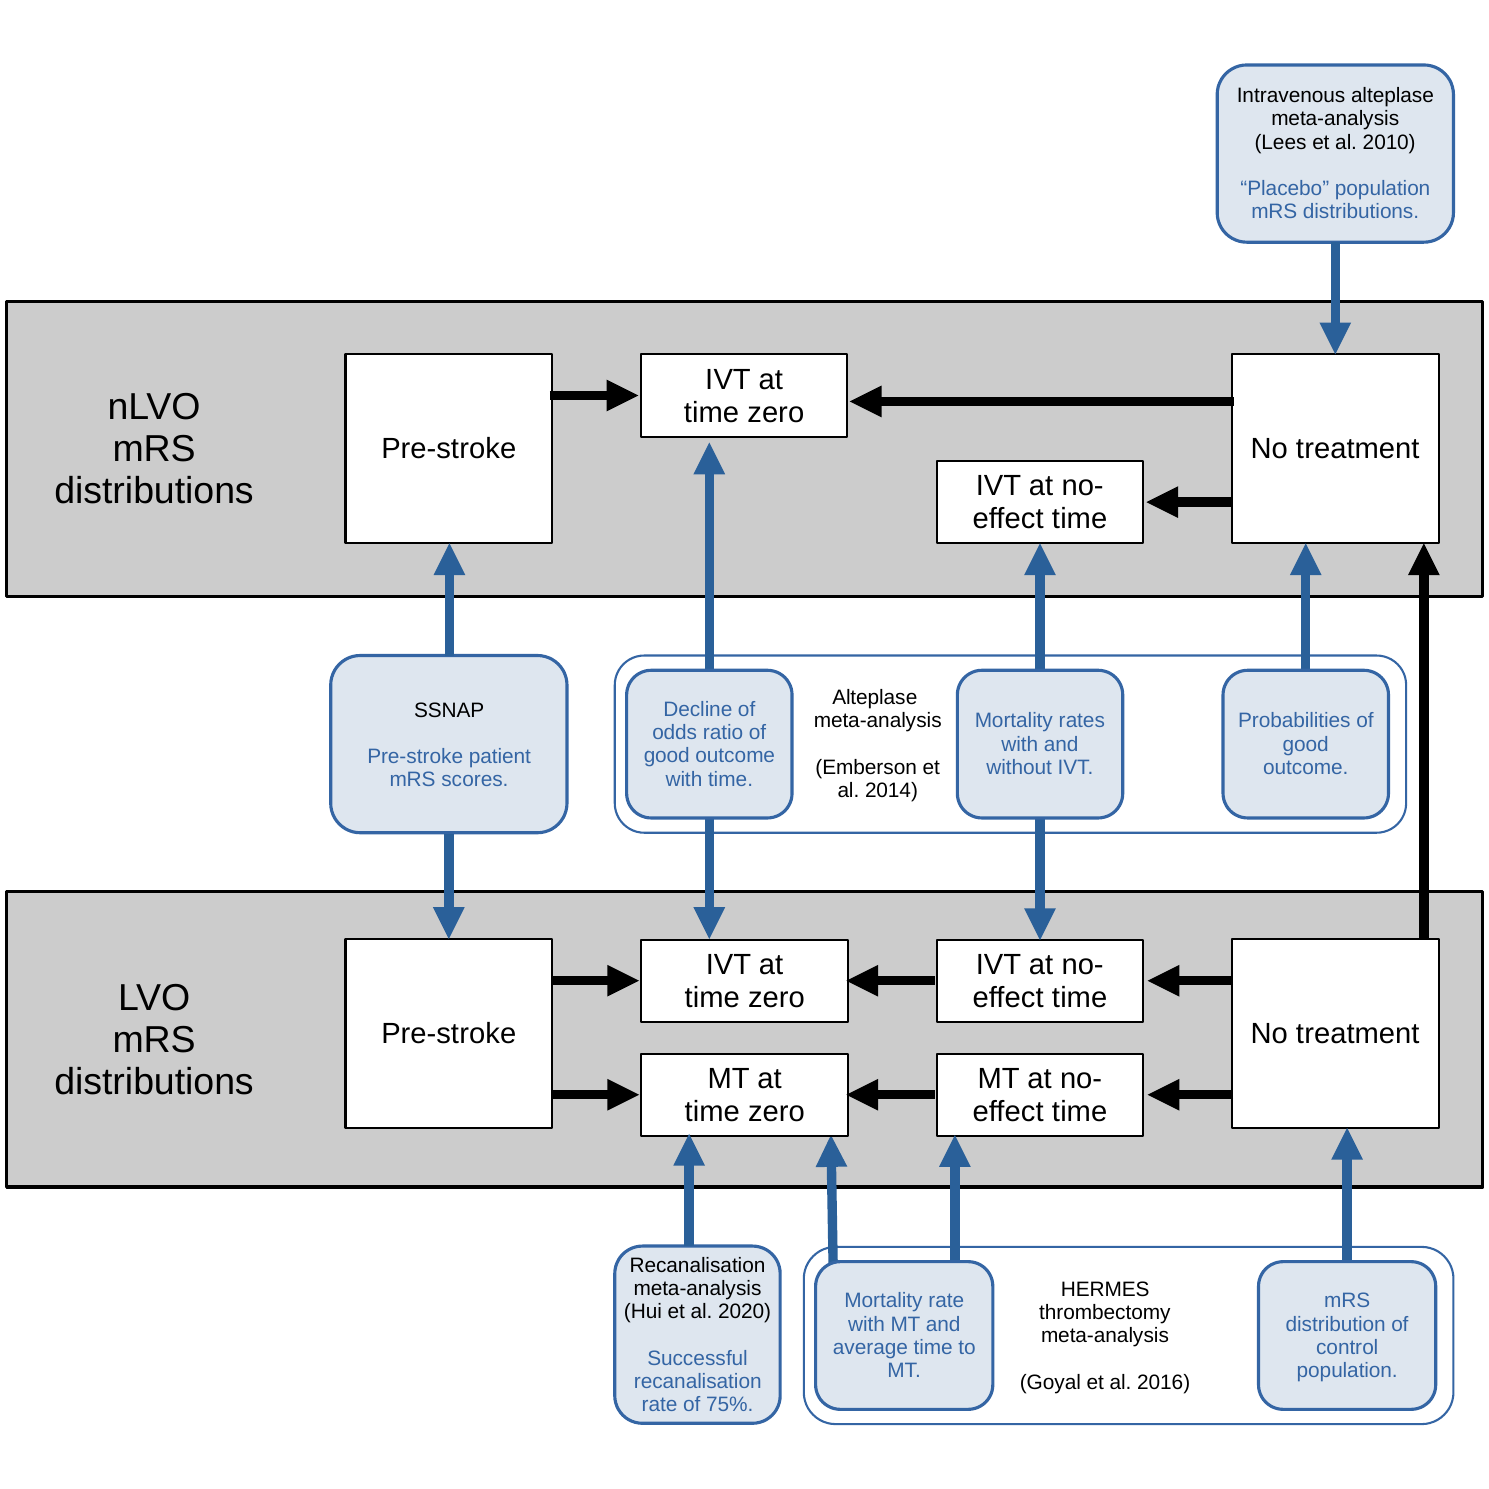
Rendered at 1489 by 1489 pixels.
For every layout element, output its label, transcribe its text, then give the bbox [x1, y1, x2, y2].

text_box [1349, 891, 1483, 1188]
text_box No treatment [1231, 938, 1439, 1128]
text_box MT at time zero [641, 1053, 849, 1136]
text_box [838, 1246, 950, 1261]
text_box mRS distribution of control population. [1258, 1261, 1436, 1410]
text_box [1218, 1246, 1454, 1425]
text_box Alteplase meta-analysis (Emberson et al. 2014) [797, 678, 957, 810]
text_box Mortality rate with MT and average time to MT. [815, 1261, 993, 1410]
text_box IVT at time zero [641, 939, 849, 1022]
text_box [6, 891, 687, 1188]
text_box Pre-stroke [345, 938, 553, 1128]
text_box [960, 1246, 992, 1261]
text_box IVT at time zero [640, 354, 848, 437]
text_box IVT at no-effect time [936, 939, 1144, 1022]
text_box LVO mRS distributions [6, 892, 302, 1188]
text_box nLVO mRS distributions [6, 302, 302, 595]
text_box [1307, 544, 1423, 597]
text_box [1223, 231, 1448, 243]
text_box [1045, 655, 1407, 833]
text_box [6, 301, 1334, 597]
text_box [1223, 64, 1447, 76]
text_box [450, 891, 708, 980]
text_box IVT at no-effect time [936, 460, 1144, 544]
text_box [614, 655, 1035, 833]
text_box [1337, 301, 1483, 597]
text_box Pre-stroke [345, 354, 553, 544]
text_box No treatment [1231, 354, 1439, 544]
text_box Decline of odds ratio of good outcome with time. [626, 671, 792, 817]
text_box [803, 1247, 992, 1425]
text_box [553, 891, 1419, 1188]
text_box Probabilities of good outcome. [1223, 670, 1389, 818]
text_box HERMES thrombectomy meta-analysis (Goyal et al. 2016) [992, 1246, 1218, 1425]
text_box [692, 1137, 829, 1188]
text_box Intravenous alteplase meta-analysis (Lees et al. 2010) “Placebo” population mRS distributions. [1217, 76, 1454, 231]
text_box MT at no-effect time [936, 1053, 1144, 1136]
text_box SSNAP Pre-stroke patient mRS scores. [331, 655, 567, 834]
text_box Mortality rates with and without IVT. [957, 670, 1123, 818]
text_box Recanalisation meta-analysis (Hui et al. 2020) Successful recanalisation rate of 75%. [608, 1246, 787, 1489]
